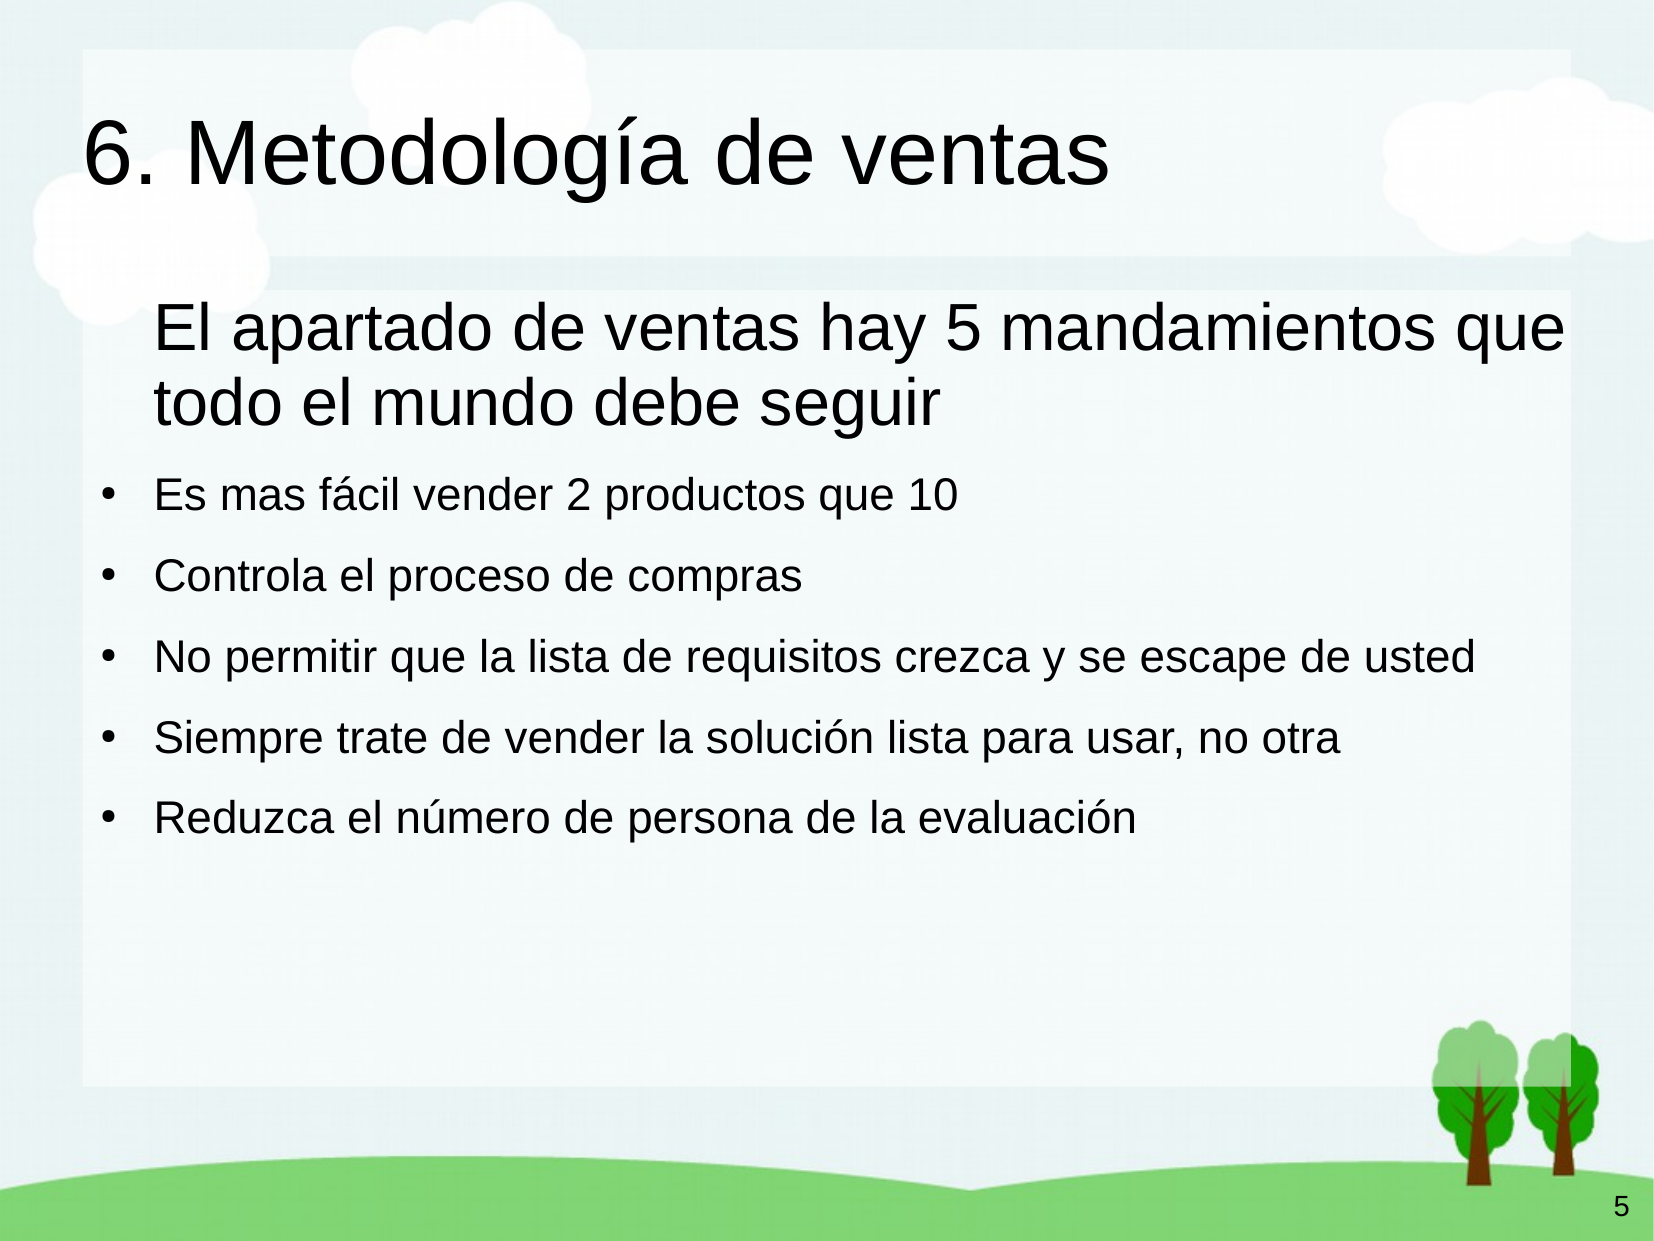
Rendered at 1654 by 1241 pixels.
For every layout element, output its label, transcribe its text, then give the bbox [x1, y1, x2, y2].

title 6. Metodología de ventas [82, 49, 1571, 257]
list El apartado de ventas hay 5 mandamientos que todo el mundo debe seguir Es mas fácil vender 2 productos que 10 Controla el proceso de compras No permitir que la lista de requisitos crezca y se escape de usted Siempre trate de vender la solución lista para usar, no otra Reduzca el número de persona de la evaluación [82, 290, 1571, 1087]
picture [0, 0, 1654, 1241]
